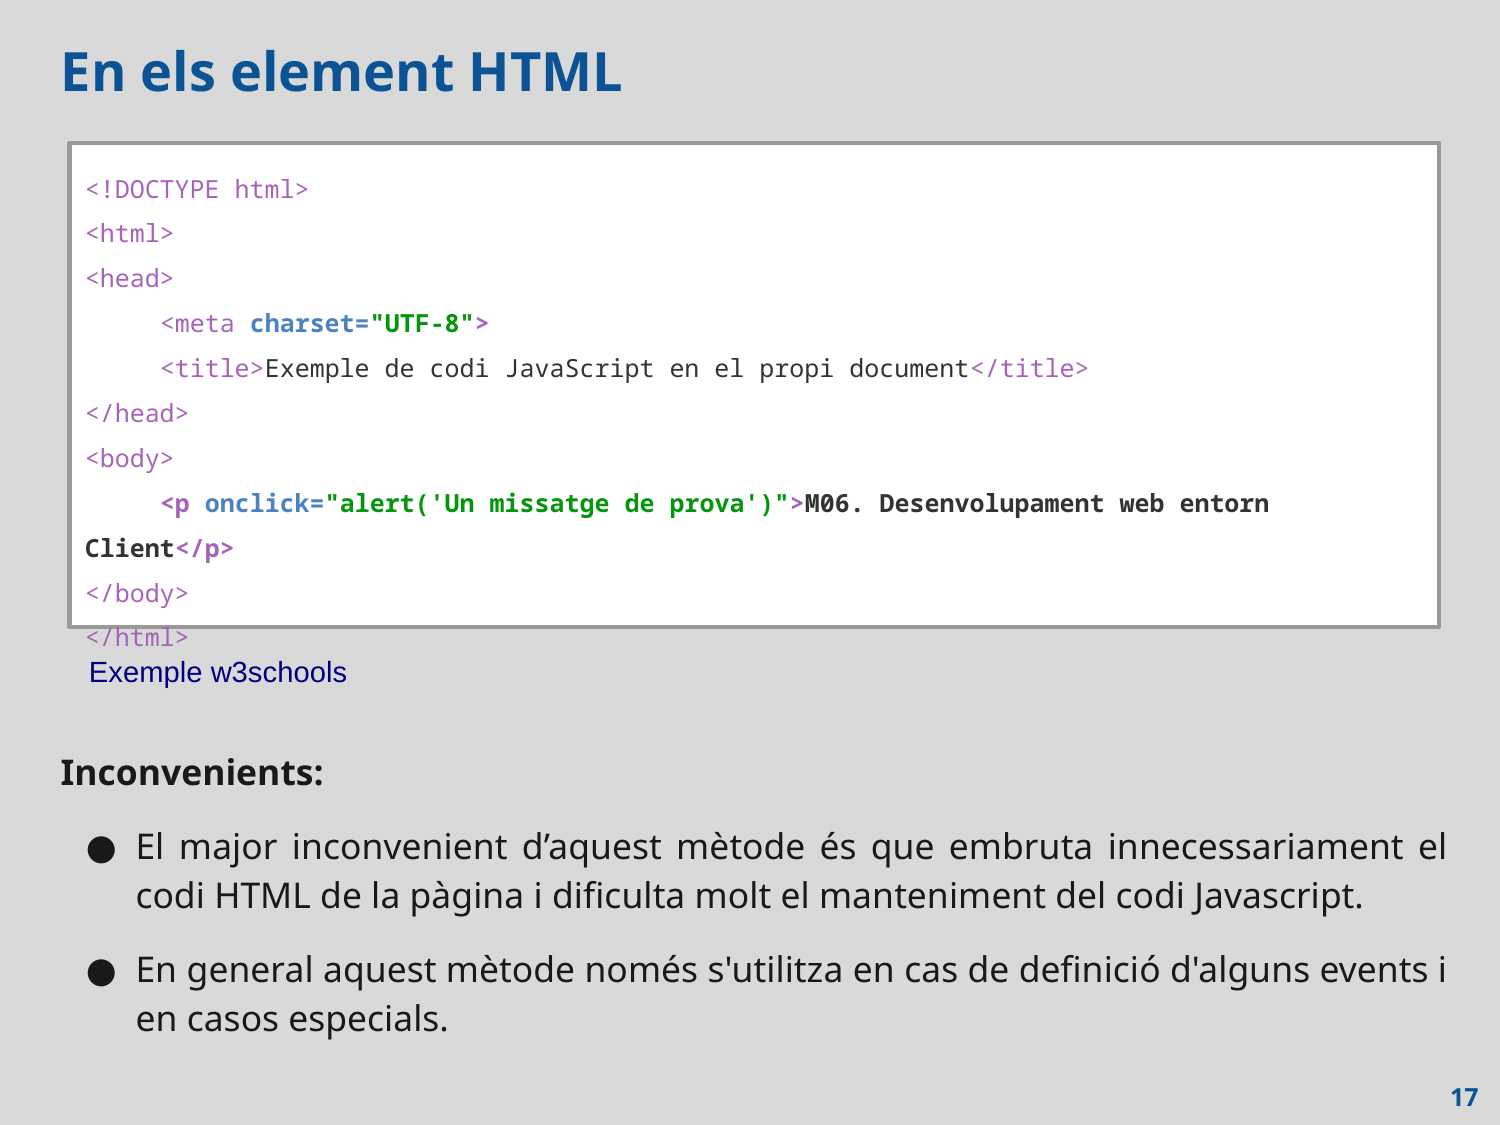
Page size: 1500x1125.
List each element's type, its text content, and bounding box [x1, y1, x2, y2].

text_box Exemple w3schools [73, 638, 568, 679]
text_box <!DOCTYPE html> <html> <head> <meta charset="UTF-8"> <title>Exemple de codi JavaScript en el propi document</title> </head> <body> <p onclick="alert('Un missatge de prova')">M06. Desenvolupament web entorn Client</p> </body> </html> [69, 143, 1439, 628]
slide_number <número> [1395, 1072, 1494, 1125]
list Inconvenients: El major inconvenient d’aquest mètode és que embruta innecessariament el codi HTML de la pàgina i dificulta molt el manteniment del codi Javascript. En general aquest mètode només s'utilitza en cas de definició d'alguns events i en casos especials. [45, 729, 1464, 1049]
title En els element HTML [45, 18, 1439, 120]
